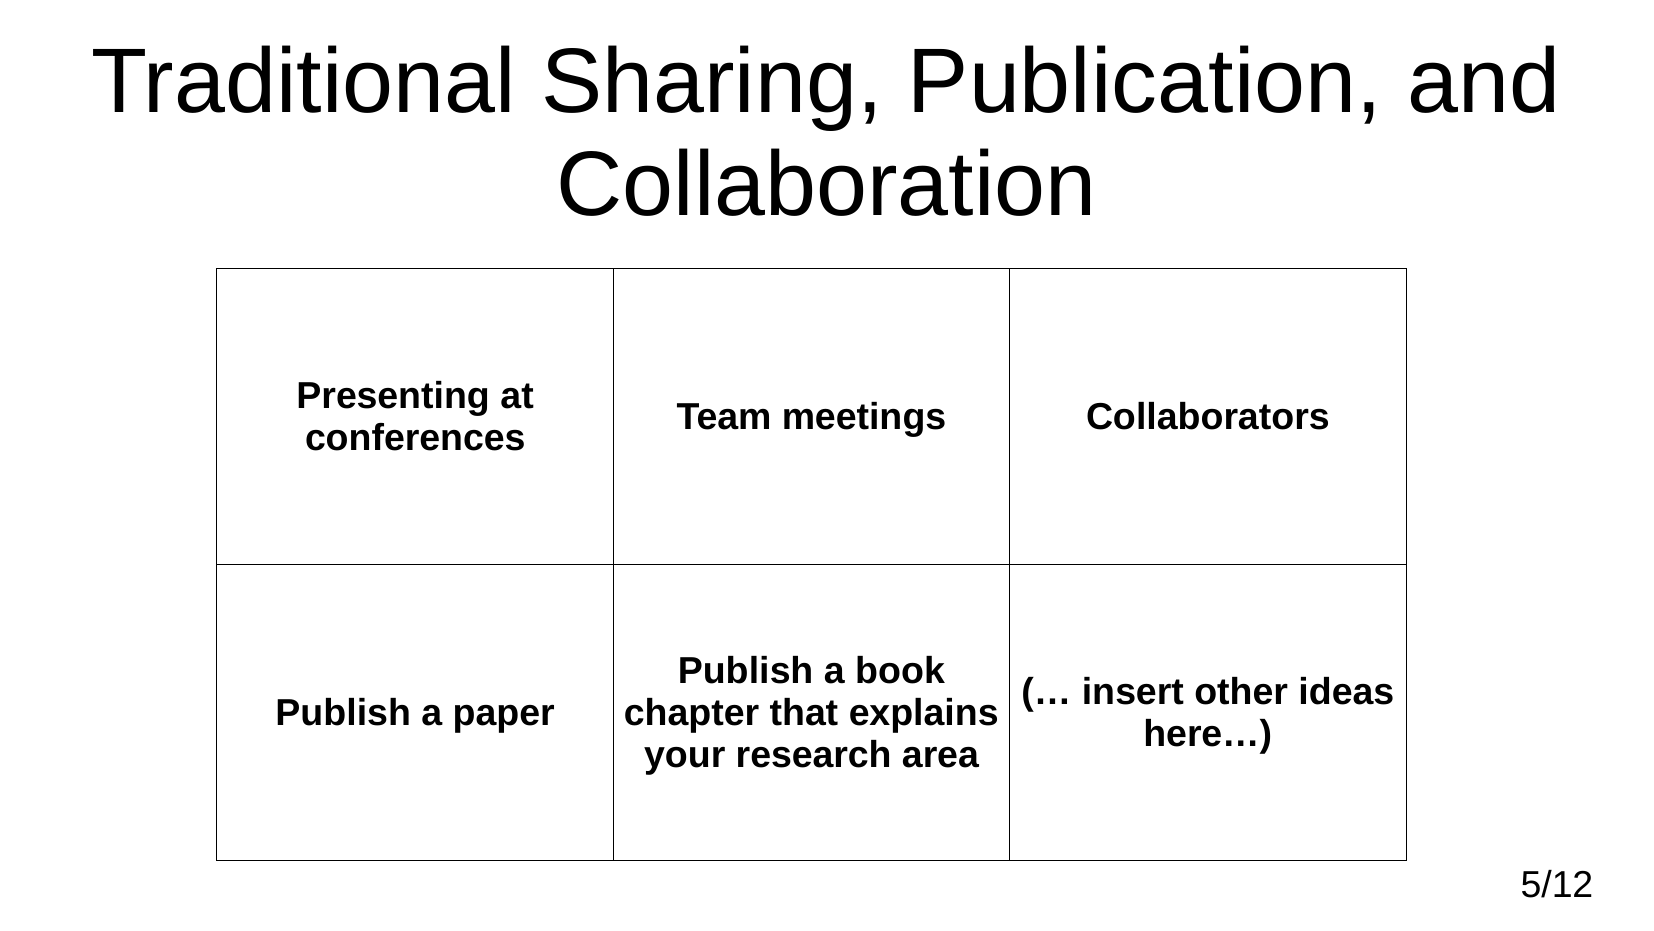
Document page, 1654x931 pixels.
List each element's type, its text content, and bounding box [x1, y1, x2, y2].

table_header Team meetings [614, 269, 1009, 564]
title Traditional Sharing, Publication, and Collaboration [82, 22, 1571, 242]
table_cell Publish a paper [217, 565, 613, 860]
table_cell Publish a book chapter that explains your research area [614, 565, 1009, 860]
text_box <number>/12 [1505, 856, 1625, 914]
table_header Presenting at conferences [217, 269, 613, 564]
table_cell (… insert other ideas here…) [1010, 565, 1406, 860]
table_header Collaborators [1010, 269, 1406, 564]
